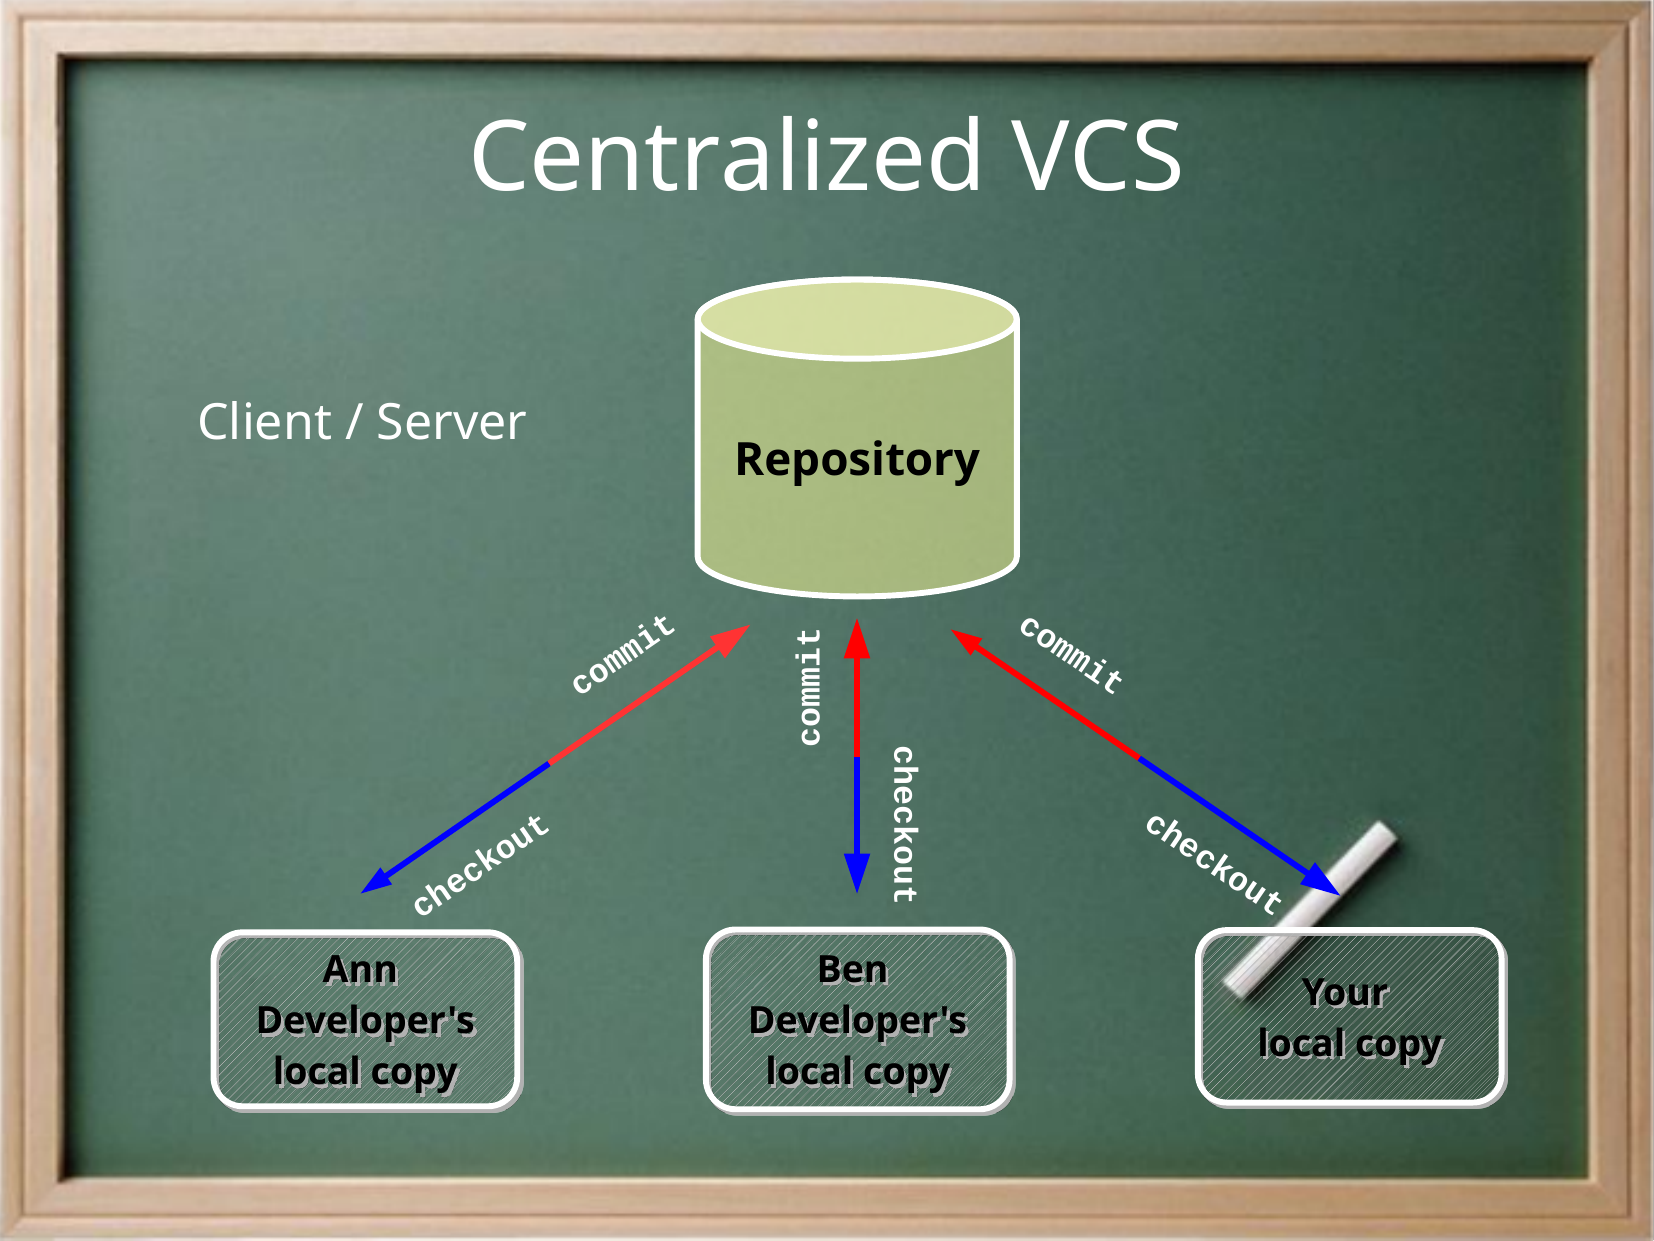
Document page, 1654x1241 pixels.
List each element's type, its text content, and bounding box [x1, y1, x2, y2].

text_box Repository [697, 321, 1017, 597]
text_box Your local copy [1197, 930, 1502, 1103]
title Centralized VCS [82, 49, 1571, 257]
picture [0, 0, 1654, 1241]
text_box Client / Server [182, 378, 612, 468]
text_box Ben Developer's local copy [705, 929, 1010, 1110]
text_box Ann Developer's local copy [213, 932, 518, 1107]
